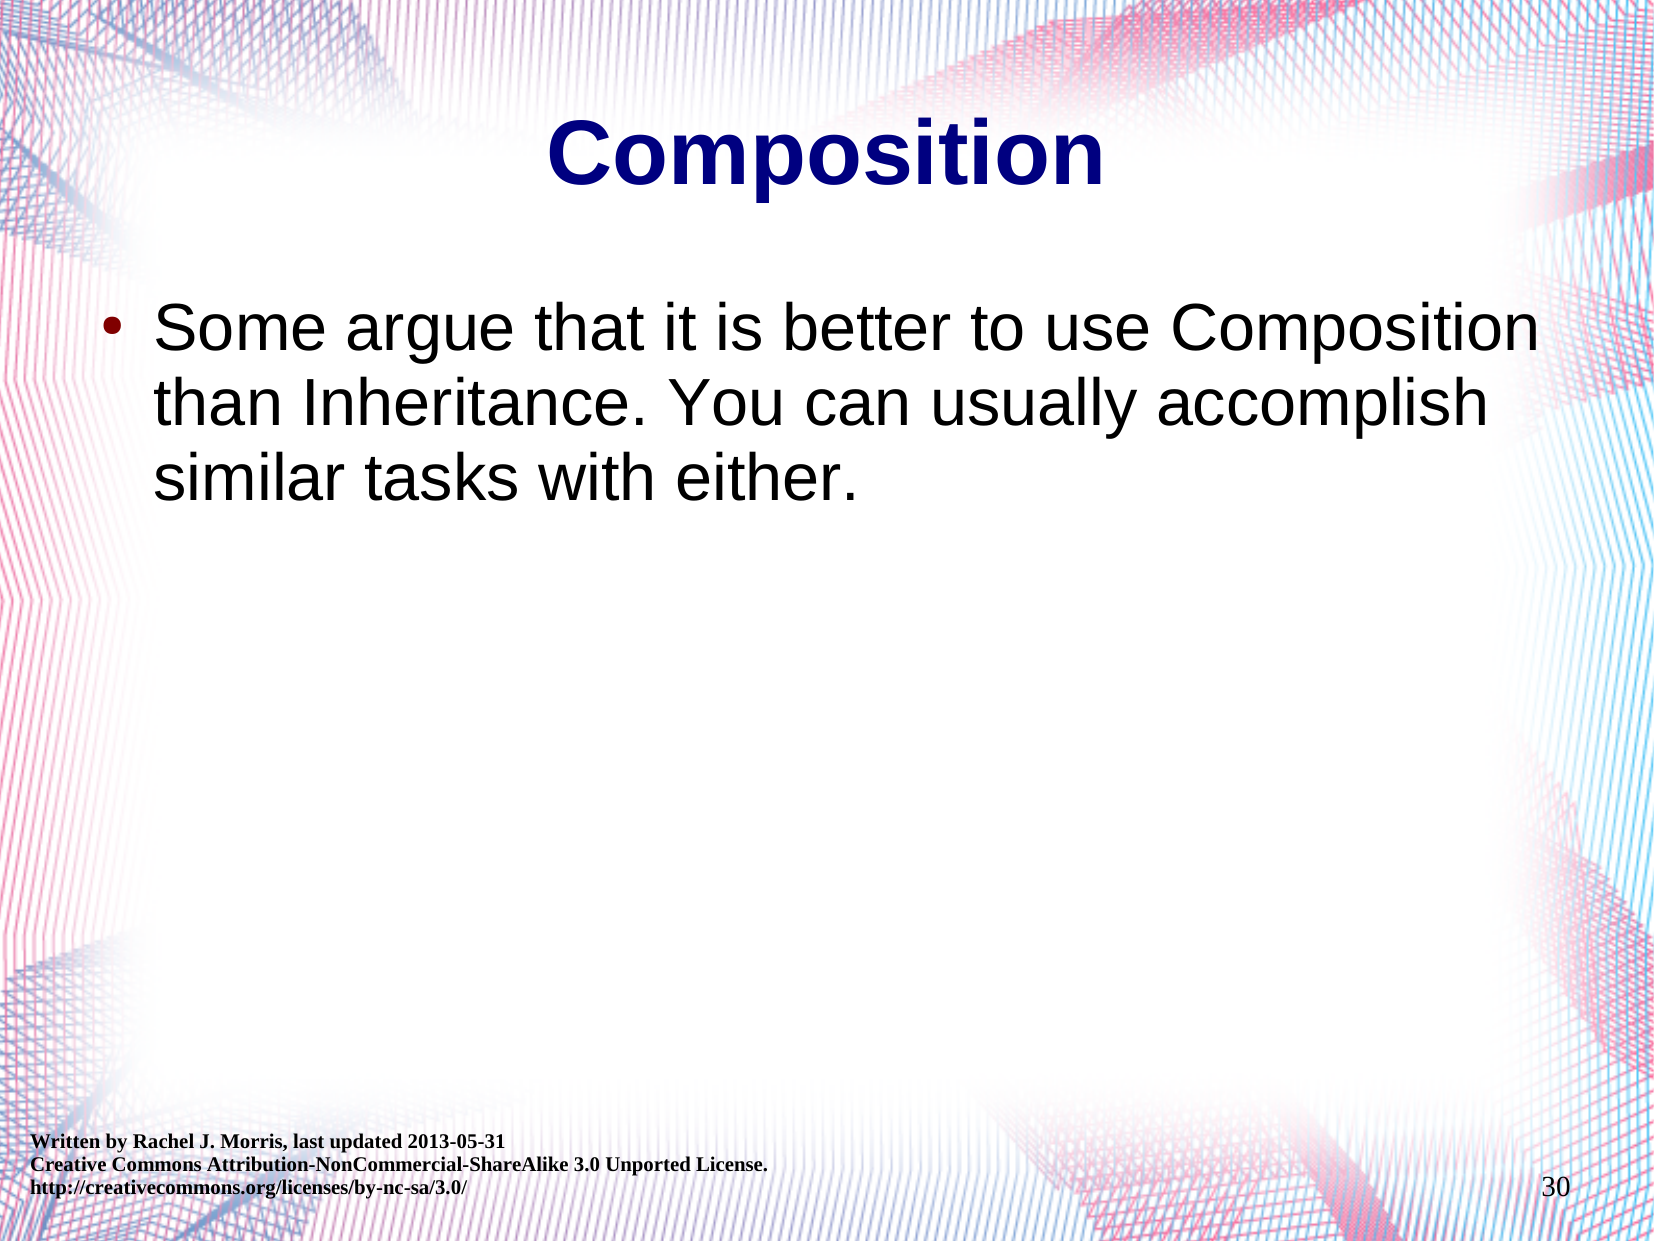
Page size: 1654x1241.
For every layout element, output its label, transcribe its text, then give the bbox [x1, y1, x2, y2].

title Composition [82, 49, 1571, 257]
list Some argue that it is better to use Composition than Inheritance. You can usually accomplish similar tasks with either. [82, 290, 1571, 541]
picture [0, 0, 1654, 1241]
